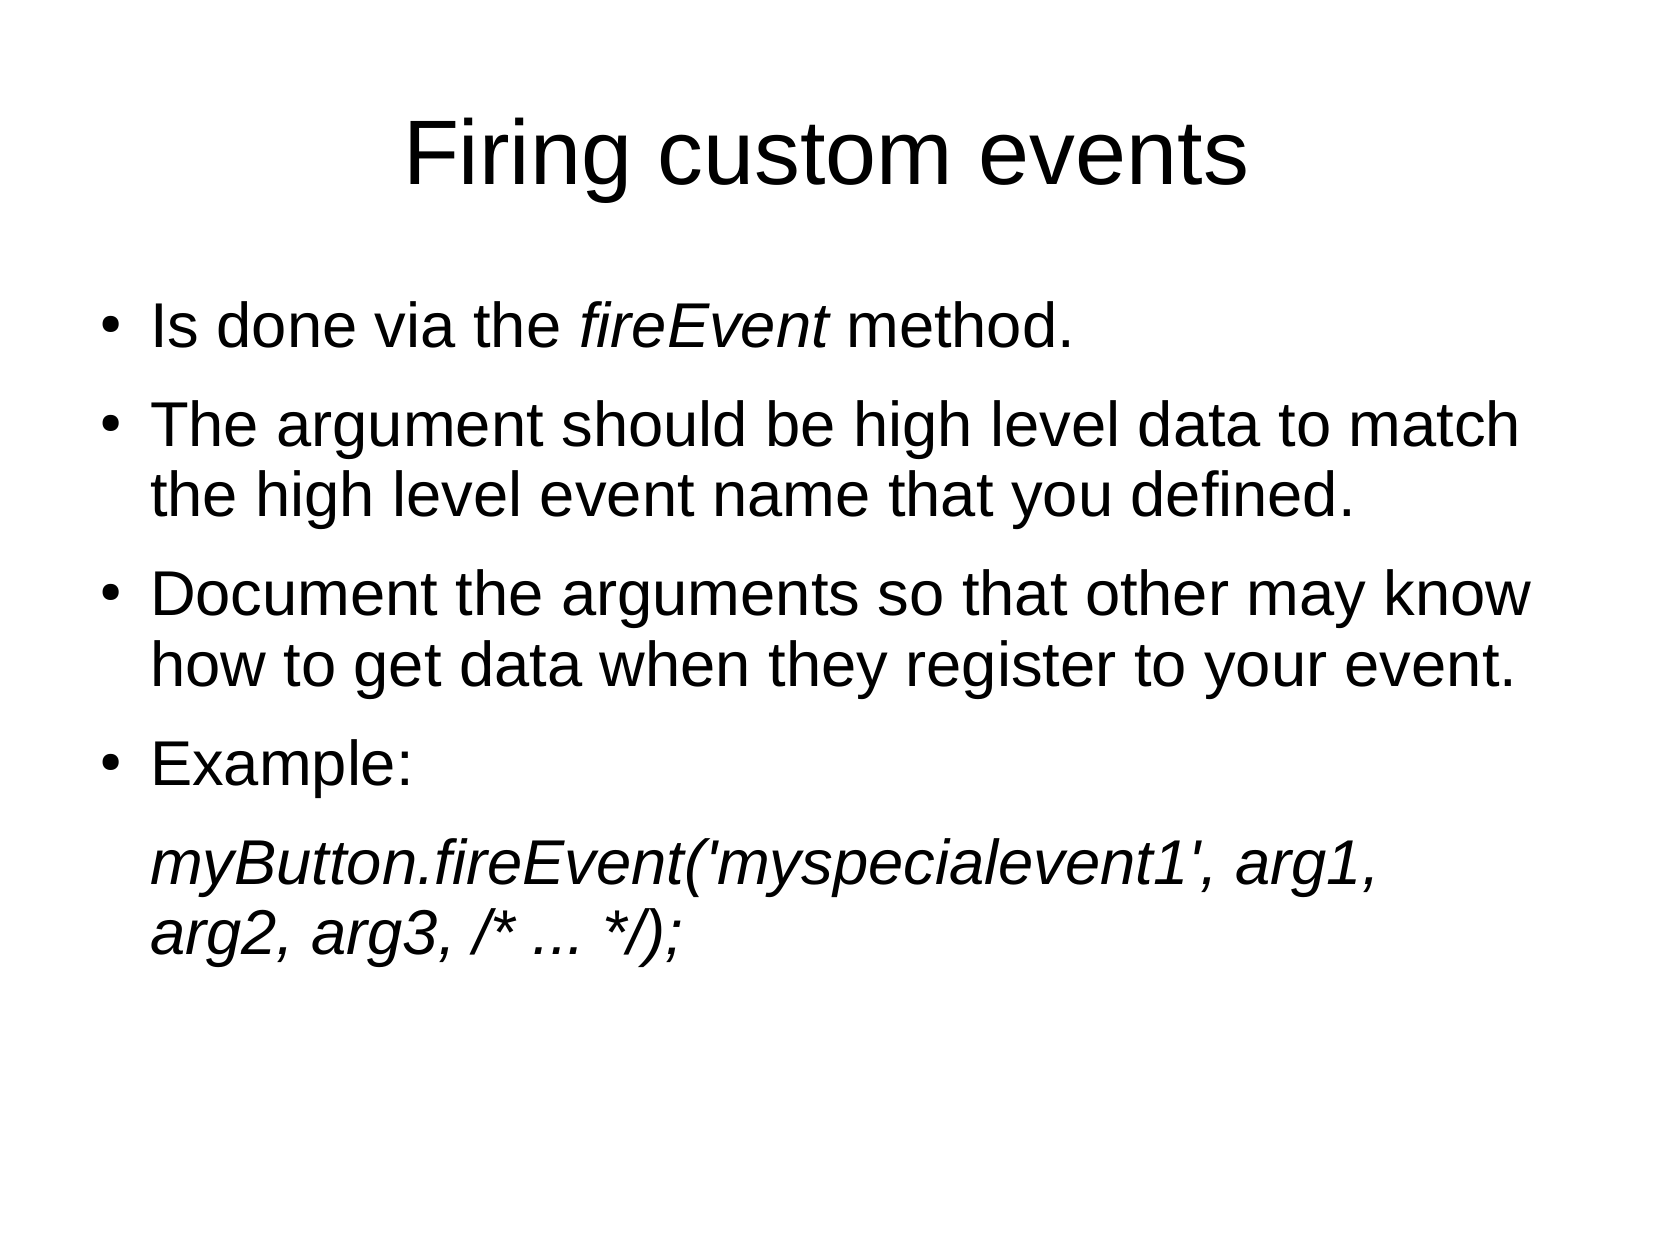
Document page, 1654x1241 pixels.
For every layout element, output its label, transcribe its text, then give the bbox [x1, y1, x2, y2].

title Firing custom events [82, 49, 1571, 257]
list Is done via the fireEvent method. The argument should be high level data to match the high level event name that you defined. Document the arguments so that other may know how to get data when they register to your event. Example: myButton.fireEvent('myspecialevent1', arg1, arg2, arg3, /* ... */); [82, 290, 1538, 1010]
